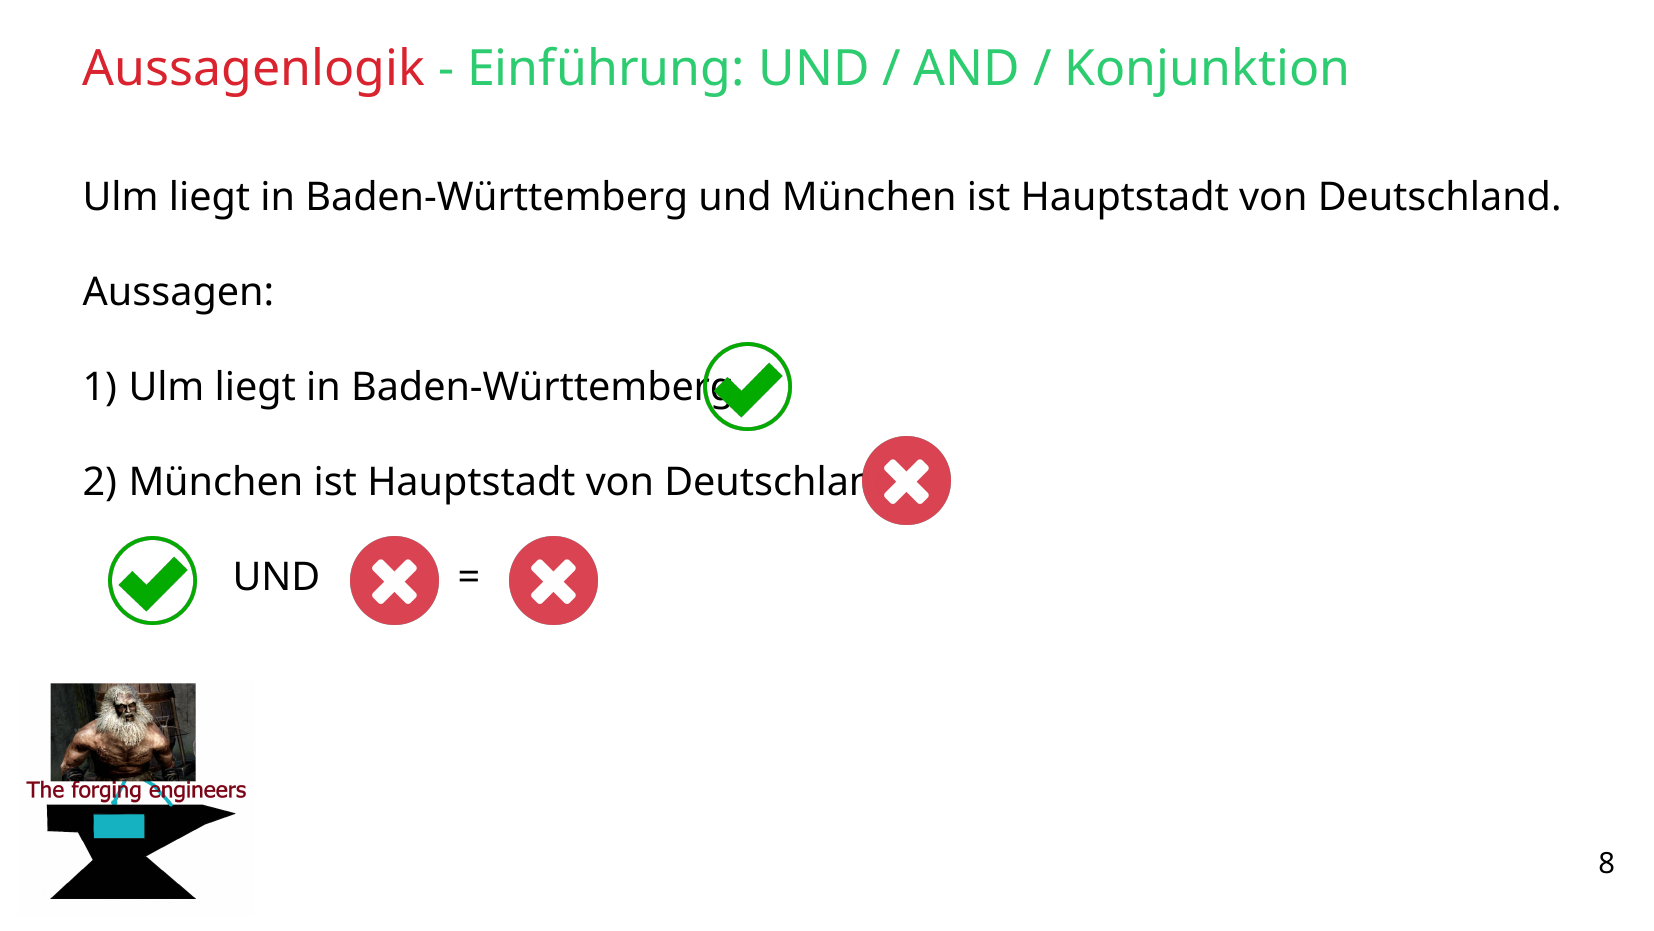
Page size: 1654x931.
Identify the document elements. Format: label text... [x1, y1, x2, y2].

picture [862, 436, 951, 525]
picture [509, 536, 598, 625]
title Aussagenlogik - Einführung: UND / AND / Konjunktion [82, 37, 1571, 95]
picture [703, 342, 792, 431]
picture [108, 536, 197, 625]
subtitle Ulm liegt in Baden-Württemberg und München ist Hauptstadt von Deutschland. Aussagen: Ulm liegt in Baden-Württemberg. München ist Hauptstadt von Deutschland UND = [82, 127, 1571, 642]
picture [350, 536, 439, 625]
picture [17, 679, 254, 916]
